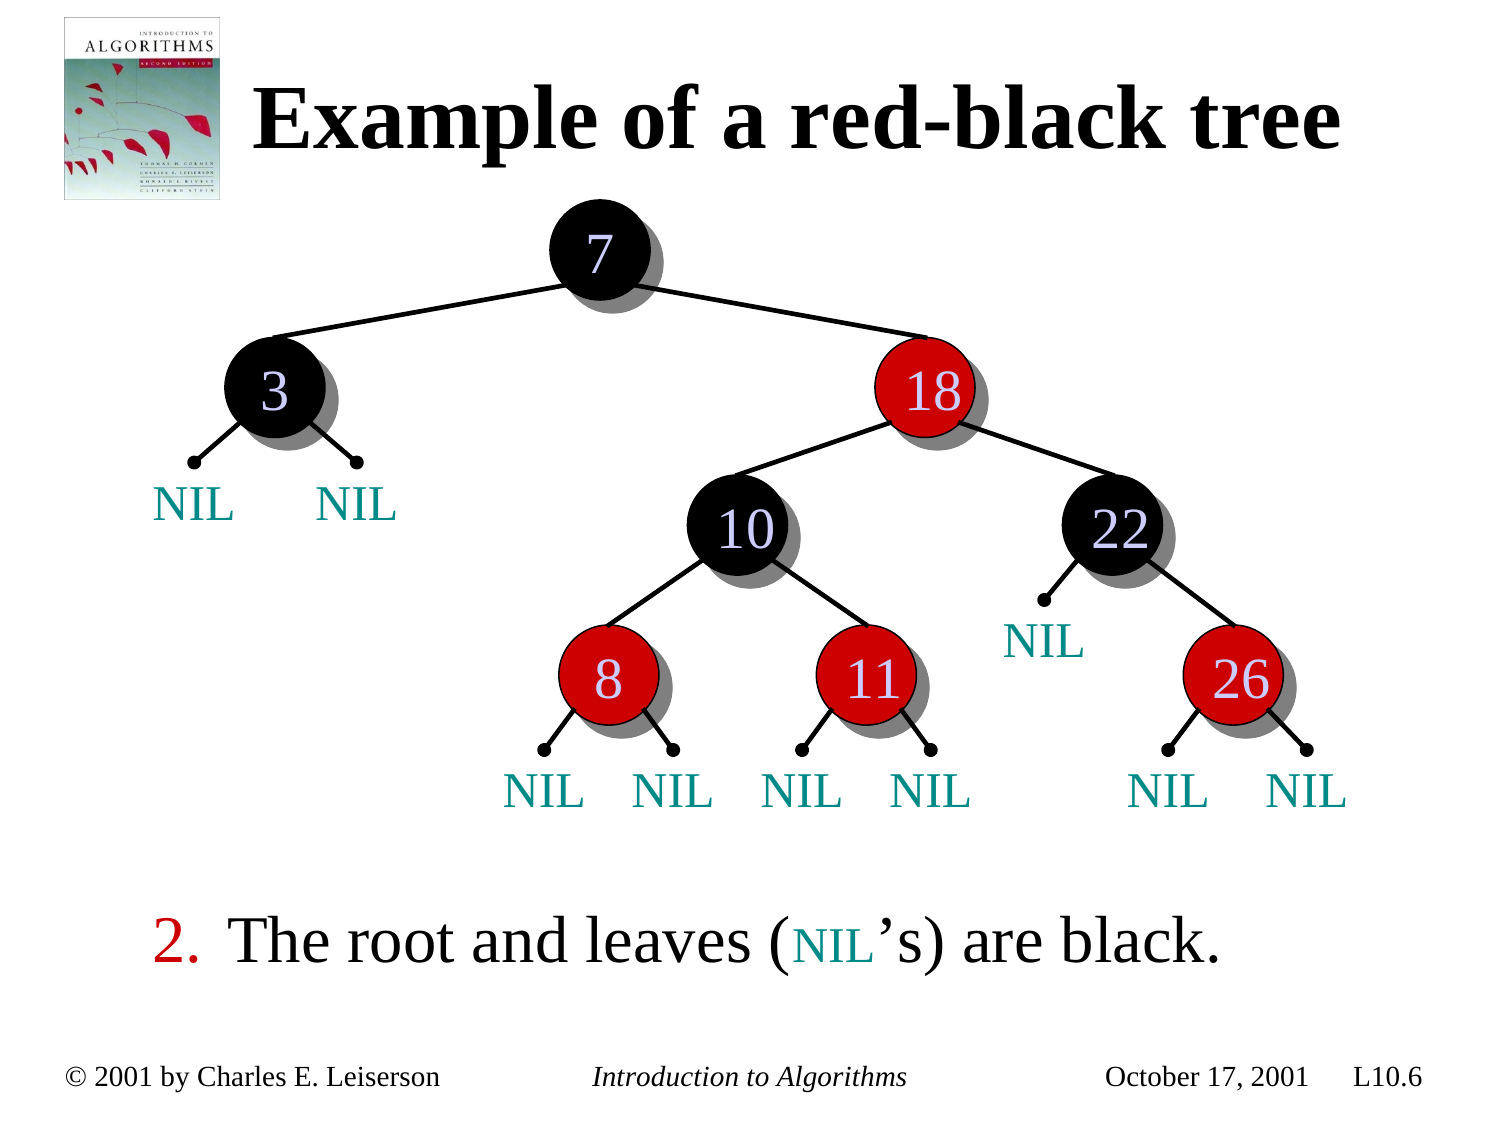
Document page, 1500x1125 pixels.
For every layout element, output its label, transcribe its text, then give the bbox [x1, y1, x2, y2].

text_box NIL [616, 749, 730, 826]
text_box NIL [745, 749, 859, 826]
picture [64, 17, 220, 200]
text_box 18 [874, 337, 976, 438]
text_box October 17, 2001 L10.<number> [982, 1049, 1438, 1101]
text_box 3 [224, 337, 325, 438]
text_box NIL [1250, 749, 1364, 826]
text_box 22 [1062, 475, 1163, 576]
text_box NIL [987, 599, 1101, 676]
text_box NIL [300, 462, 414, 538]
text_box 10 [687, 475, 788, 576]
text_box 8 [558, 625, 659, 726]
text_box 7 [549, 199, 651, 300]
title Example of a red-black tree [237, 24, 1475, 213]
text_box NIL [874, 749, 988, 826]
text_box 26 [1183, 625, 1284, 726]
text_box The root and leaves (NIL’s) are black. [137, 896, 1355, 985]
text_box 11 [816, 625, 917, 726]
text_box NIL [1111, 749, 1225, 826]
text_box Introduction to Algorithms [577, 1049, 923, 1101]
text_box NIL [137, 462, 251, 538]
text_box NIL [487, 749, 601, 826]
